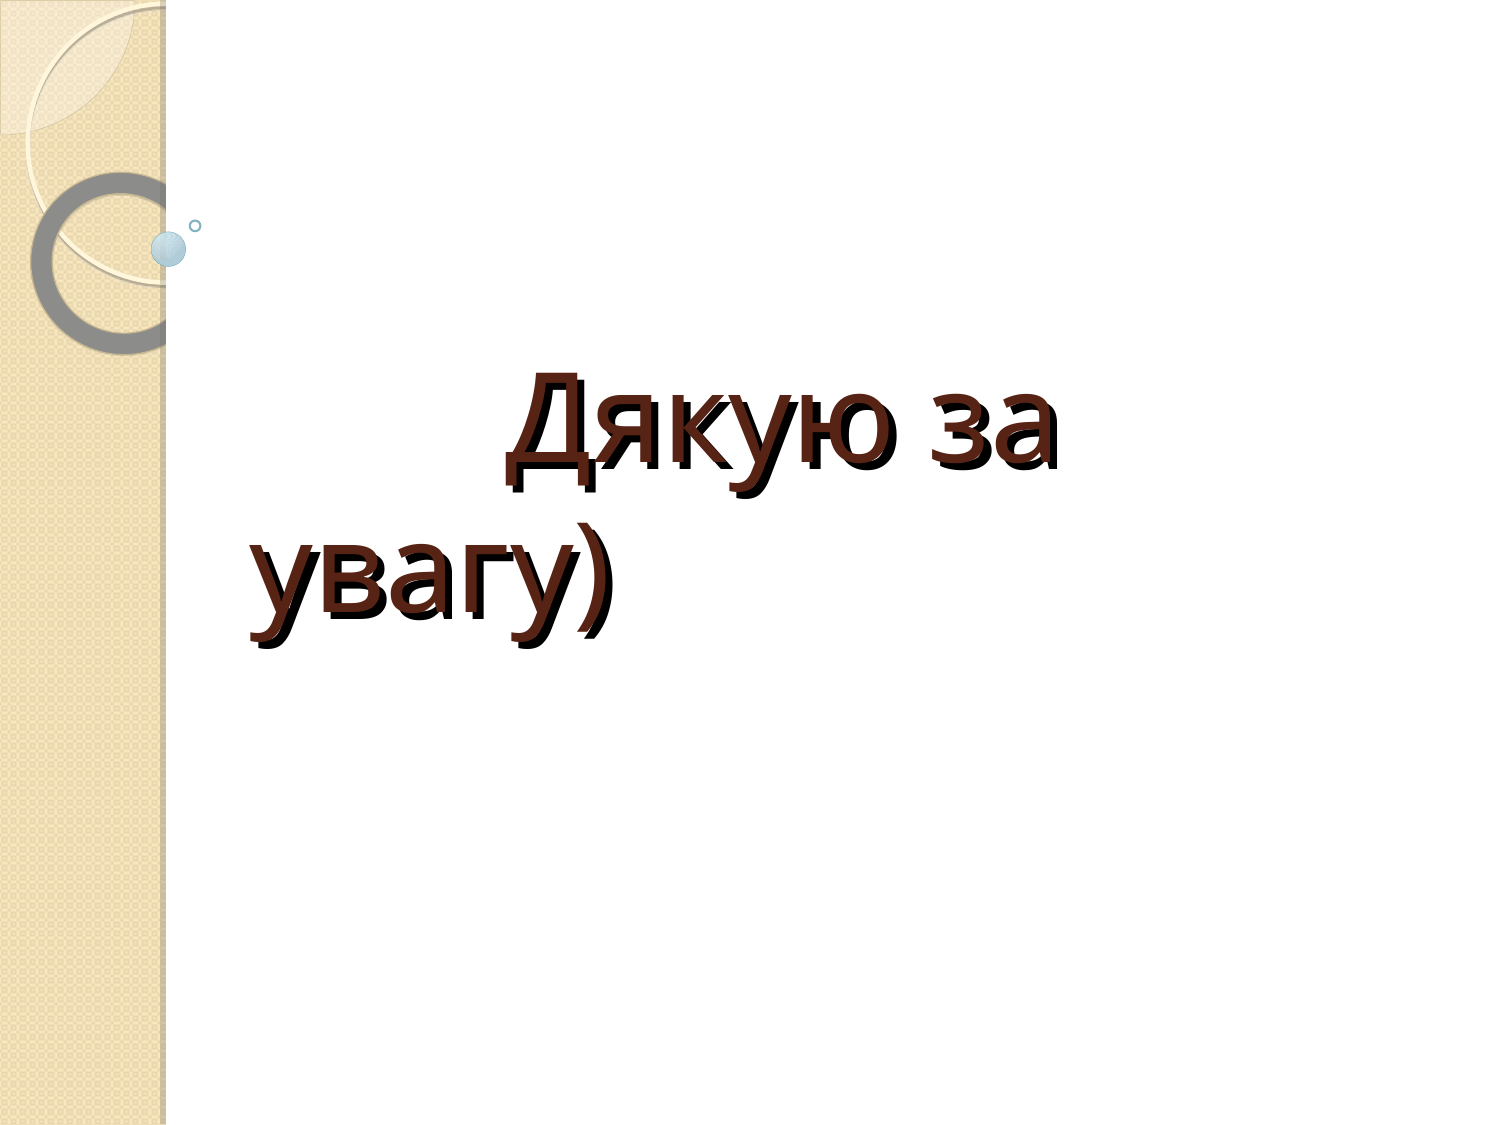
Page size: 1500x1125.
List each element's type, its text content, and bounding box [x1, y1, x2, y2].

title Дякую за увагу) [234, 59, 1450, 646]
